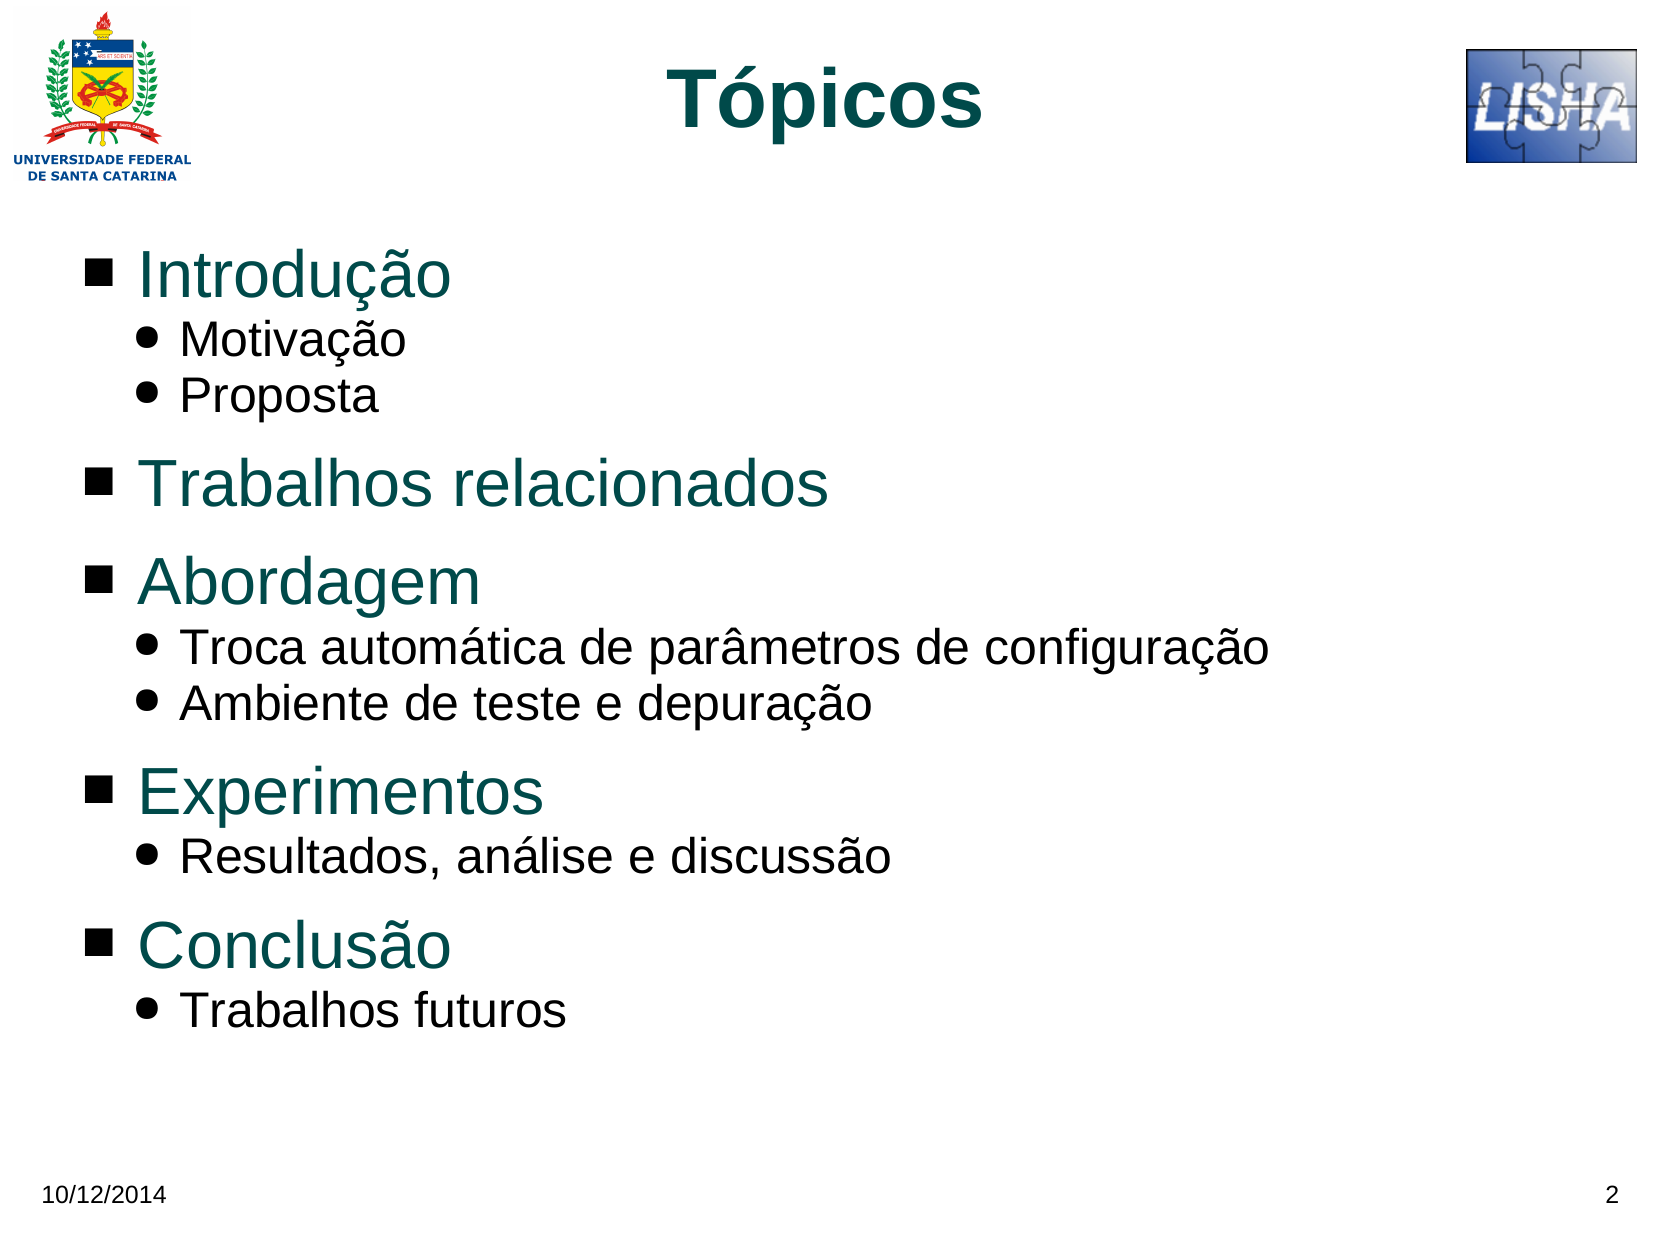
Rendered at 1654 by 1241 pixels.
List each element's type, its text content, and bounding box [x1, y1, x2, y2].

list Introdução Motivação Proposta Trabalhos relacionados Abordagem Troca automática de parâmetros de configuração Ambiente de teste e depuração Experimentos Resultados, análise e discussão Conclusão Trabalhos futuros [37, 236, 1613, 1201]
picture [13, 6, 191, 181]
title Tópicos [190, 27, 1461, 184]
picture [1466, 49, 1637, 163]
